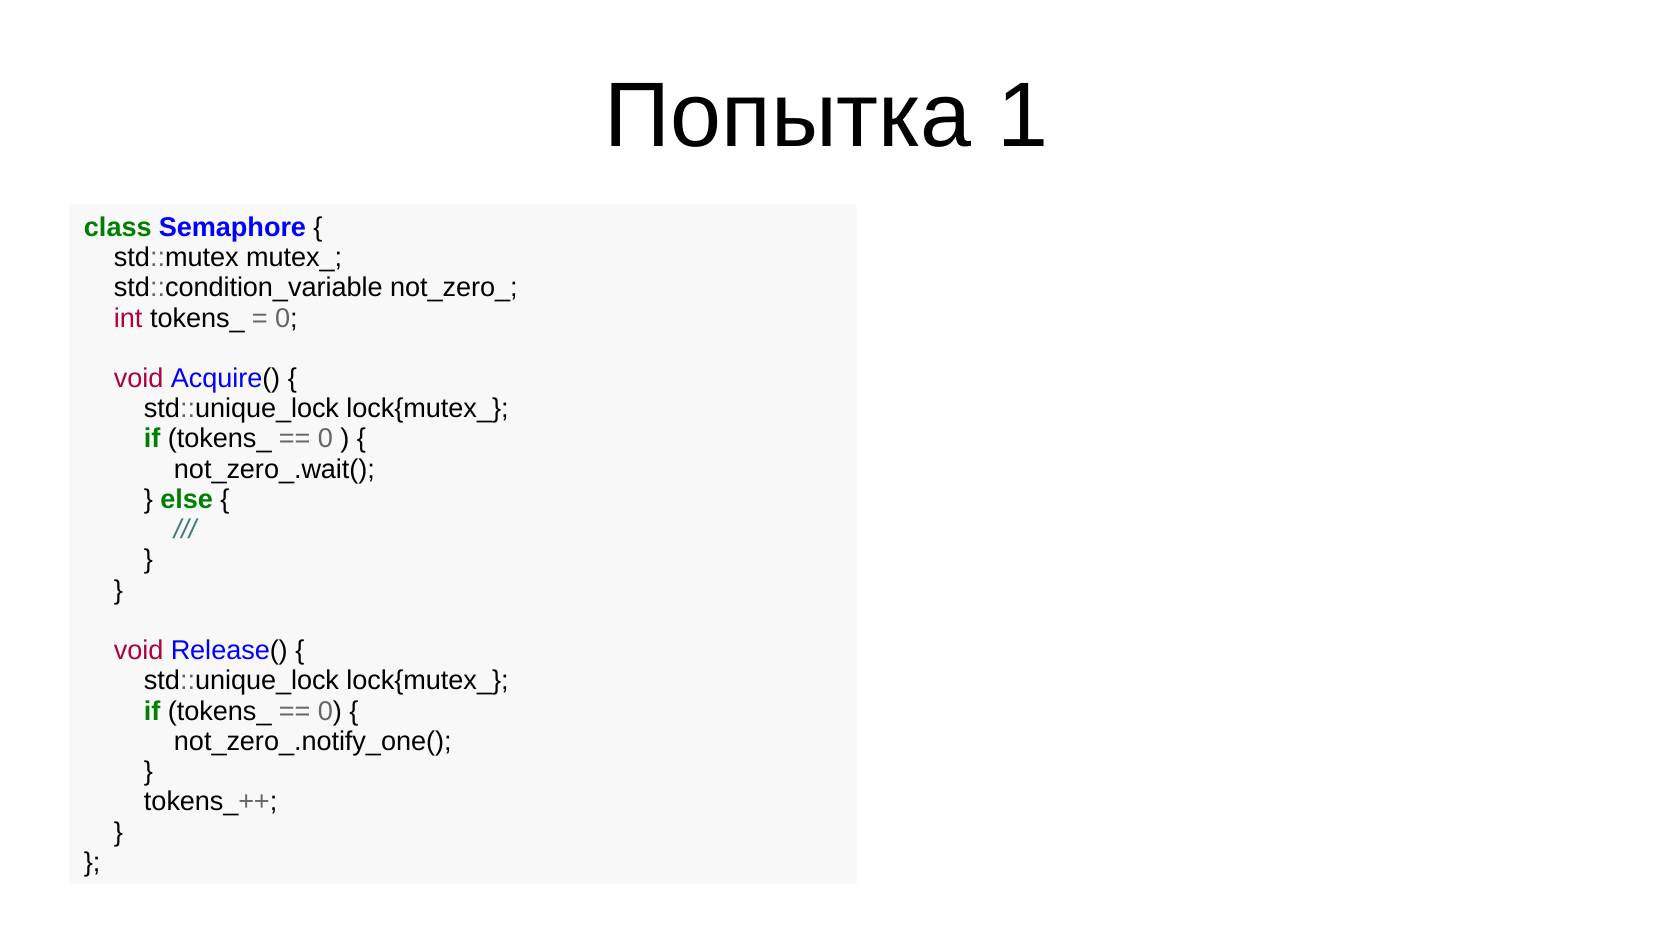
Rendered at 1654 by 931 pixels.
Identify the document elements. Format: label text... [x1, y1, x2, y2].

text_box class Semaphore { std::mutex mutex_; std::condition_variable not_zero_; int tokens_ = 0; void Acquire() { std::unique_lock lock{mutex_}; if (tokens_ == 0 ) { not_zero_.wait(); } else { /// } } void Release() { std::unique_lock lock{mutex_}; if (tokens_ == 0) { not_zero_.notify_one(); } tokens_++; } }; [69, 204, 857, 885]
title Попытка 1 [82, 37, 1571, 193]
